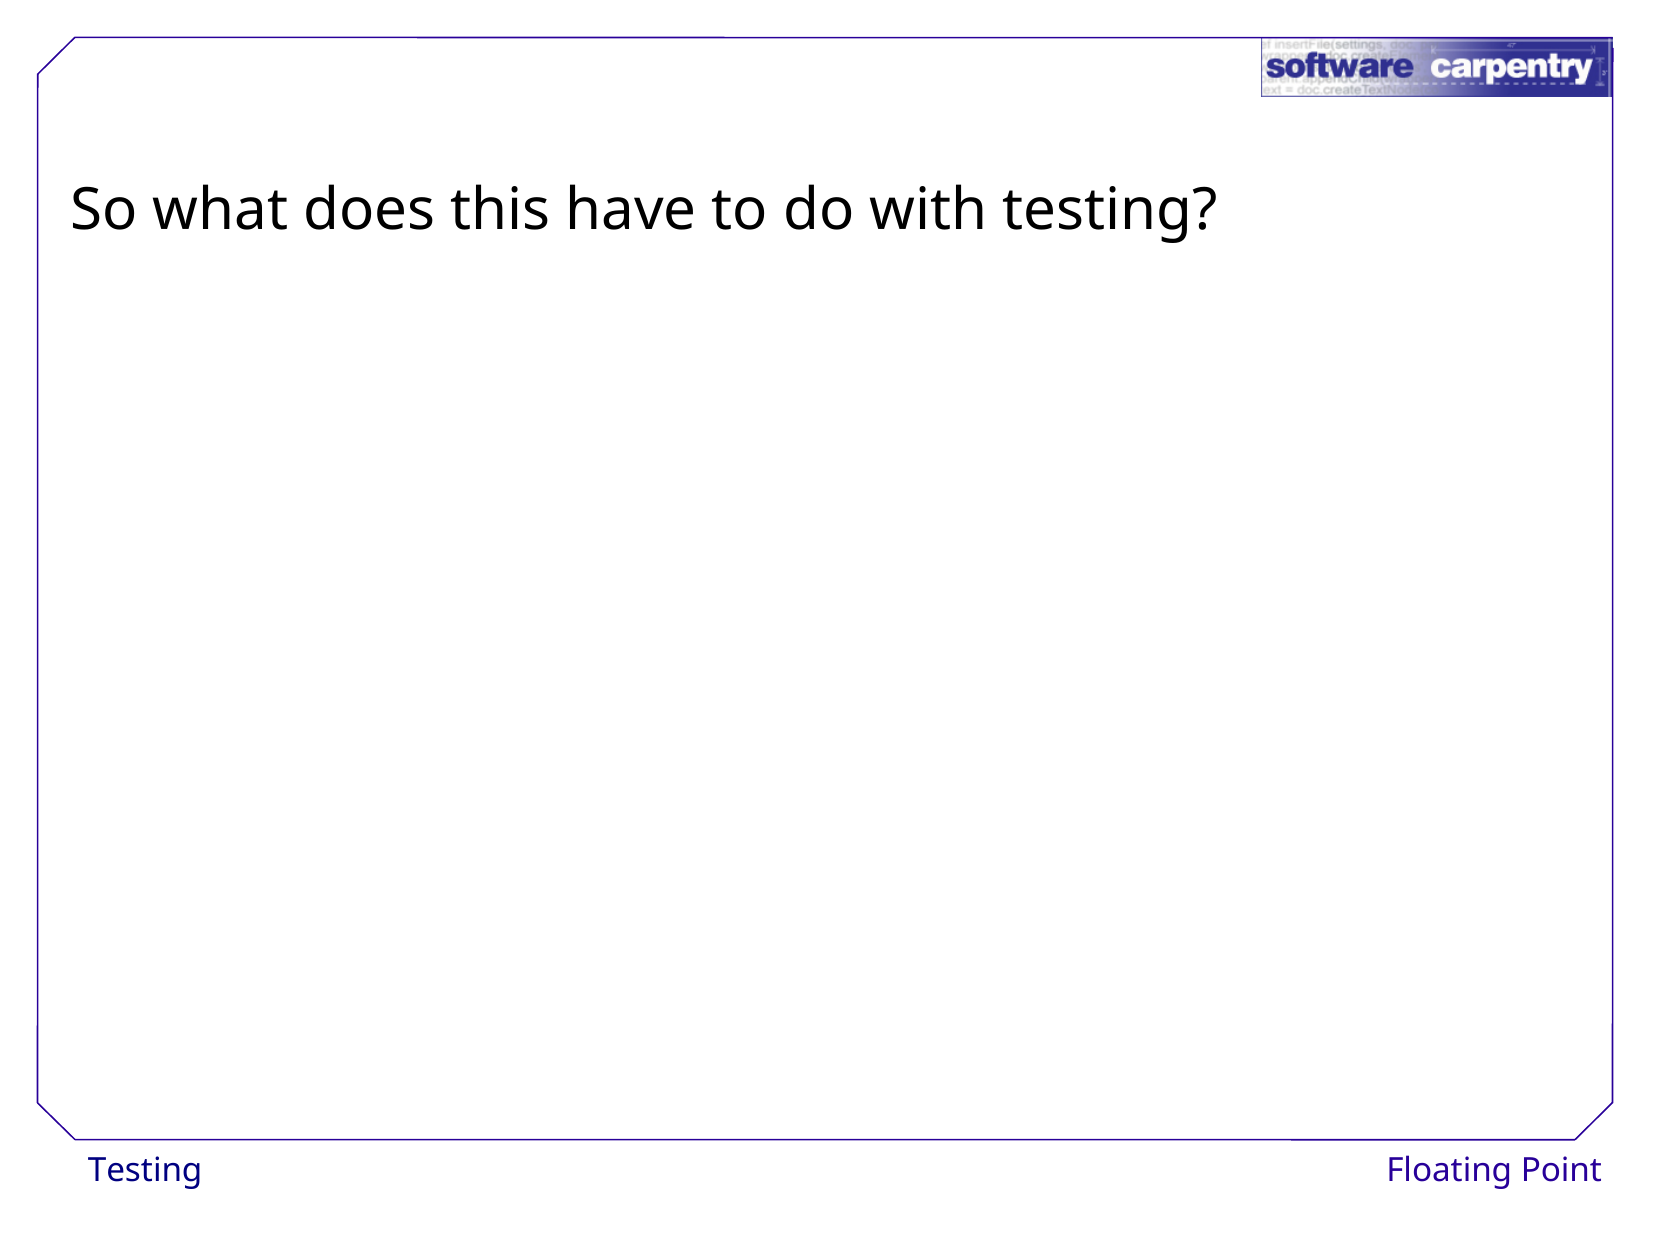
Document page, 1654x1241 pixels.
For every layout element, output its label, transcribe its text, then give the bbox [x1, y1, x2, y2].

picture [1261, 39, 1613, 97]
text_box So what does this have to do with testing? [55, 128, 1383, 250]
